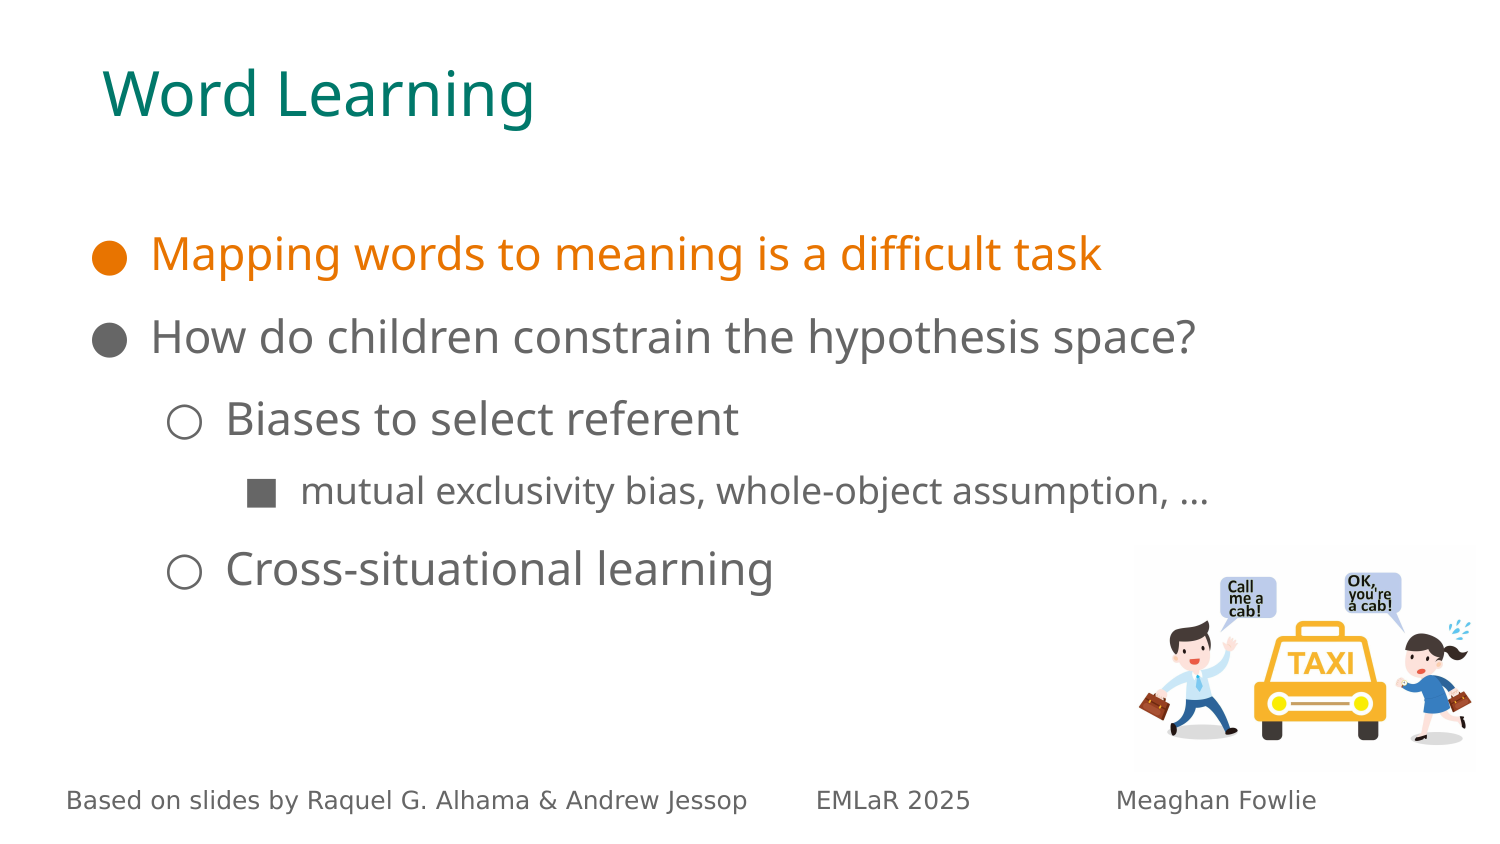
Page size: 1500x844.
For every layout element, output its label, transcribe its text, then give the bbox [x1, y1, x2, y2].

list Mapping words to meaning is a difficult task How do children constrain the hypothesis space? Biases to select referent mutual exclusivity bias, whole-object assumption, ... Cross-situational learning [75, 197, 1352, 797]
text_box Word Learning [90, 49, 1422, 180]
picture [1134, 545, 1476, 772]
